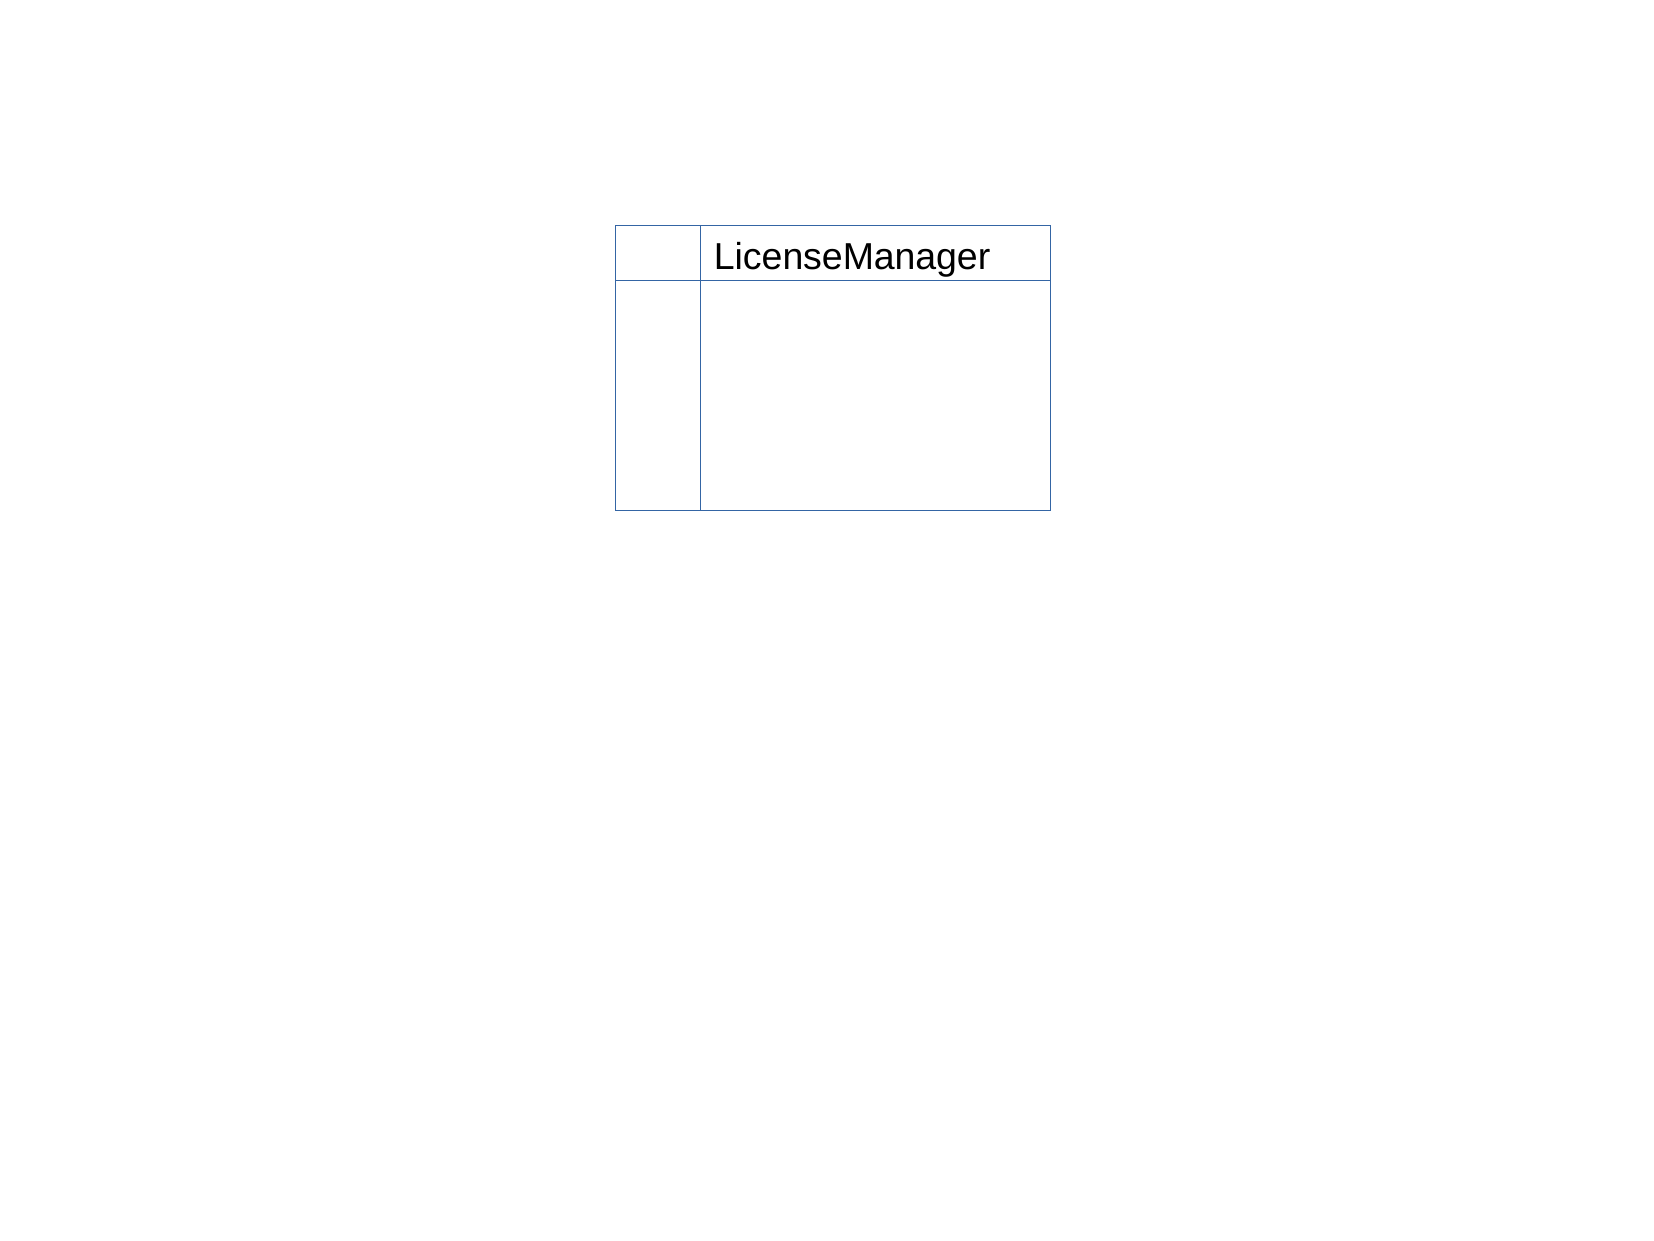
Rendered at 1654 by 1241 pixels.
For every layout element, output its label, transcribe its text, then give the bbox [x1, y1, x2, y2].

text_box [615, 225, 1051, 511]
text_box LicenseManager [699, 228, 1006, 286]
